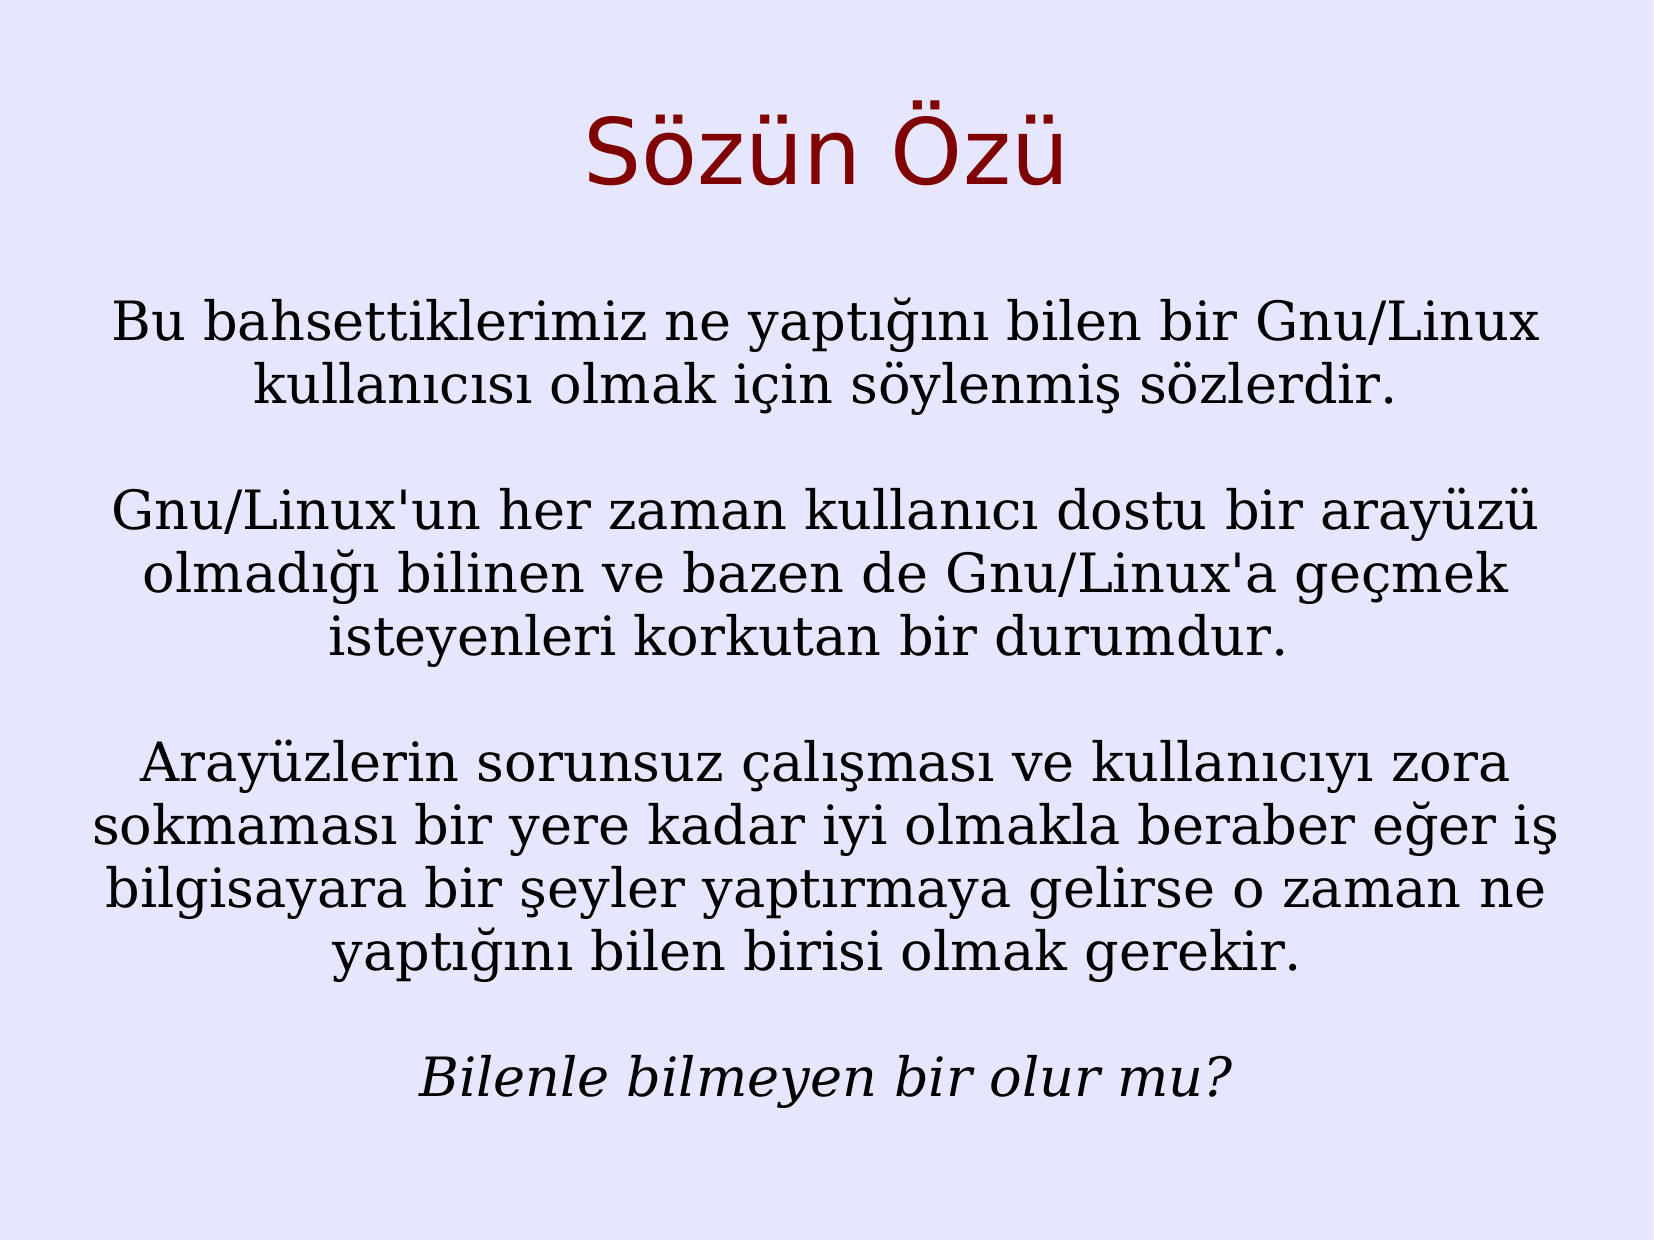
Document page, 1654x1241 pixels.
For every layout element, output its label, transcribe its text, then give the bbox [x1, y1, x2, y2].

subtitle Bu bahsettiklerimiz ne yaptığını bilen bir Gnu/Linux kullanıcısı olmak için söylenmiş sözlerdir. Gnu/Linux'un her zaman kullanıcı dostu bir arayüzü olmadığı bilinen ve bazen de Gnu/Linux'a geçmek isteyenleri korkutan bir durumdur. Arayüzlerin sorunsuz çalışması ve kullanıcıyı zora sokmaması bir yere kadar iyi olmakla beraber eğer iş bilgisayara bir şeyler yaptırmaya gelirse o zaman ne yaptığını bilen birisi olmak gerekir. Bilenle bilmeyen bir olur mu? [82, 289, 1571, 1110]
title Sözün Özü [82, 49, 1571, 257]
